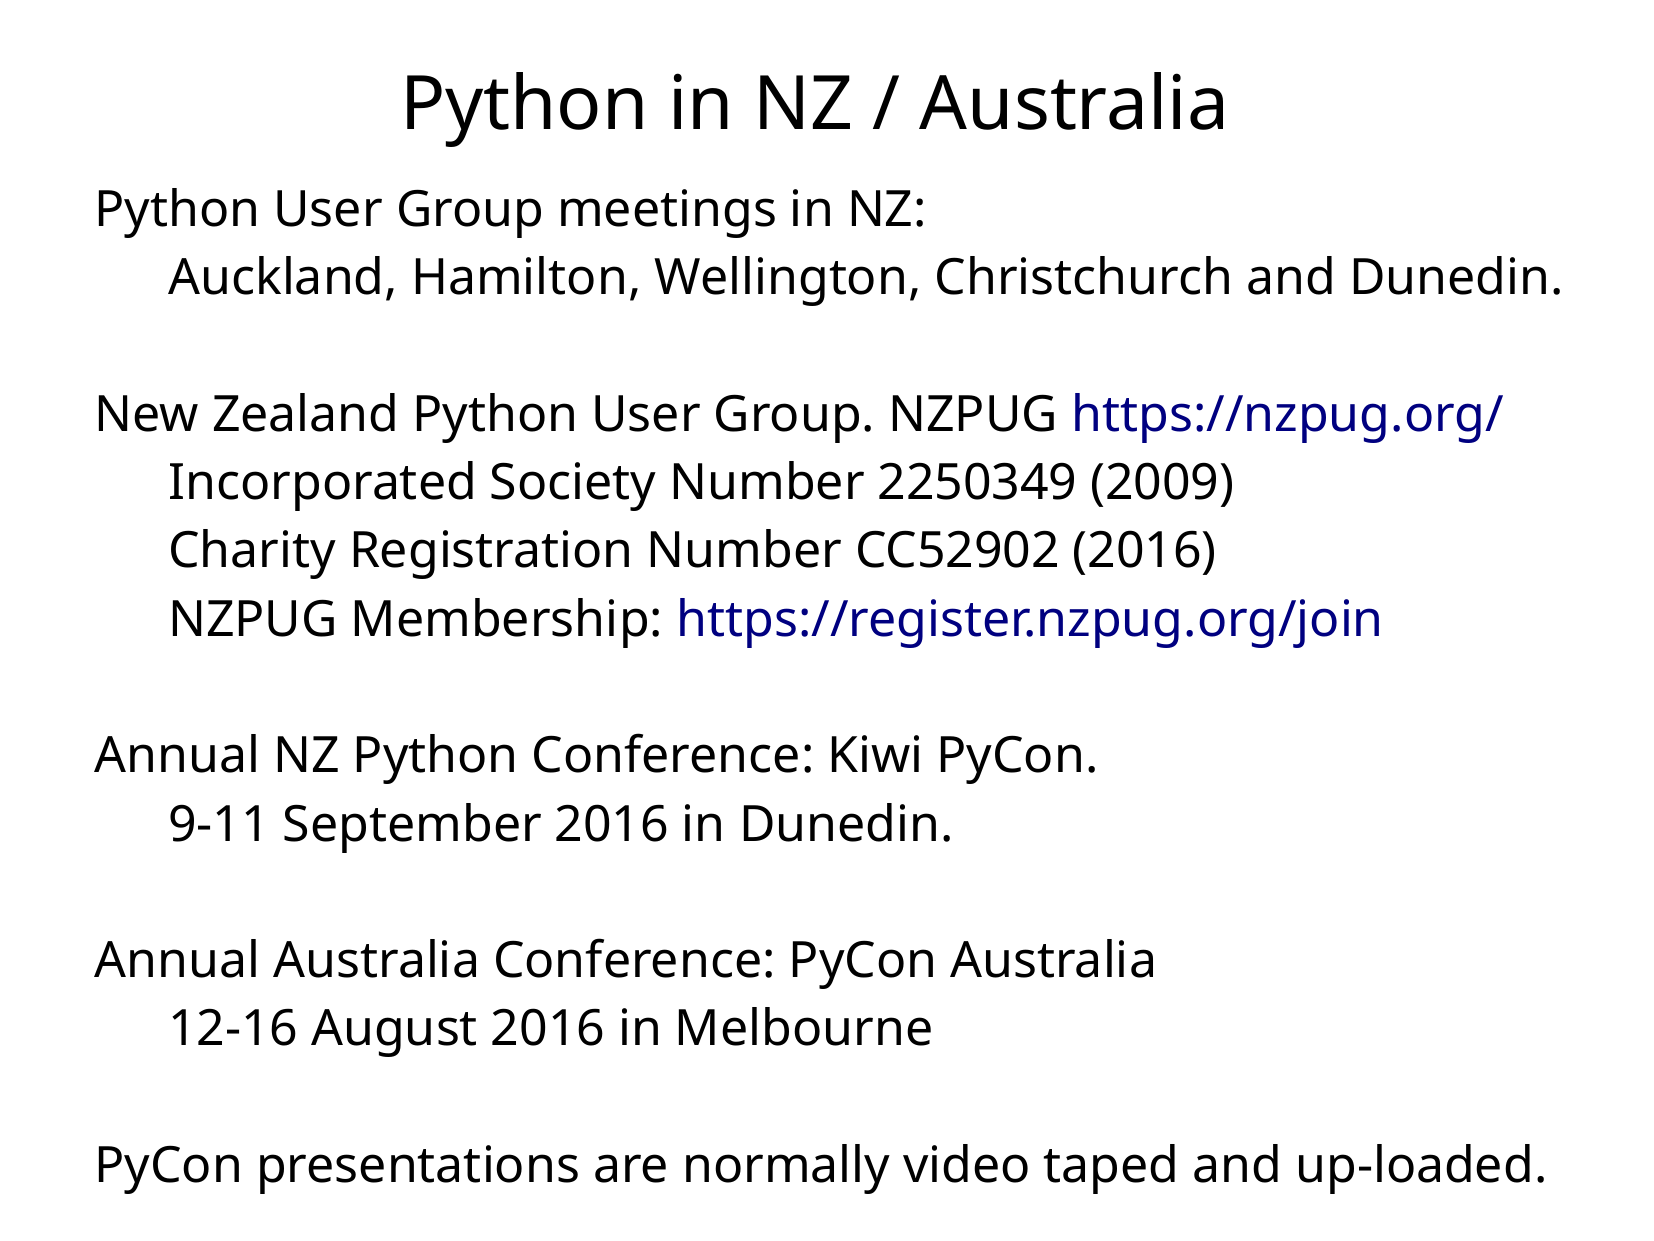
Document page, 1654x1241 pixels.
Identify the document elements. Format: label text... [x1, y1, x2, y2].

title Python User Group meetings in NZ: Auckland, Hamilton, Wellington, Christchurch and Dunedin. New Zealand Python User Group. NZPUG https://nzpug.org/ Incorporated Society Number 2250349 (2009) Charity Registration Number CC52902 (2016) NZPUG Membership: https://register.nzpug.org/join Annual NZ Python Conference: Kiwi PyCon. 9-11 September 2016 in Dunedin. Annual Australia Conference: PyCon Australia 12-16 August 2016 in Melbourne PyCon presentations are normally video taped and up-loaded. [94, 206, 1583, 1164]
title Python in NZ / Australia [70, 35, 1560, 166]
